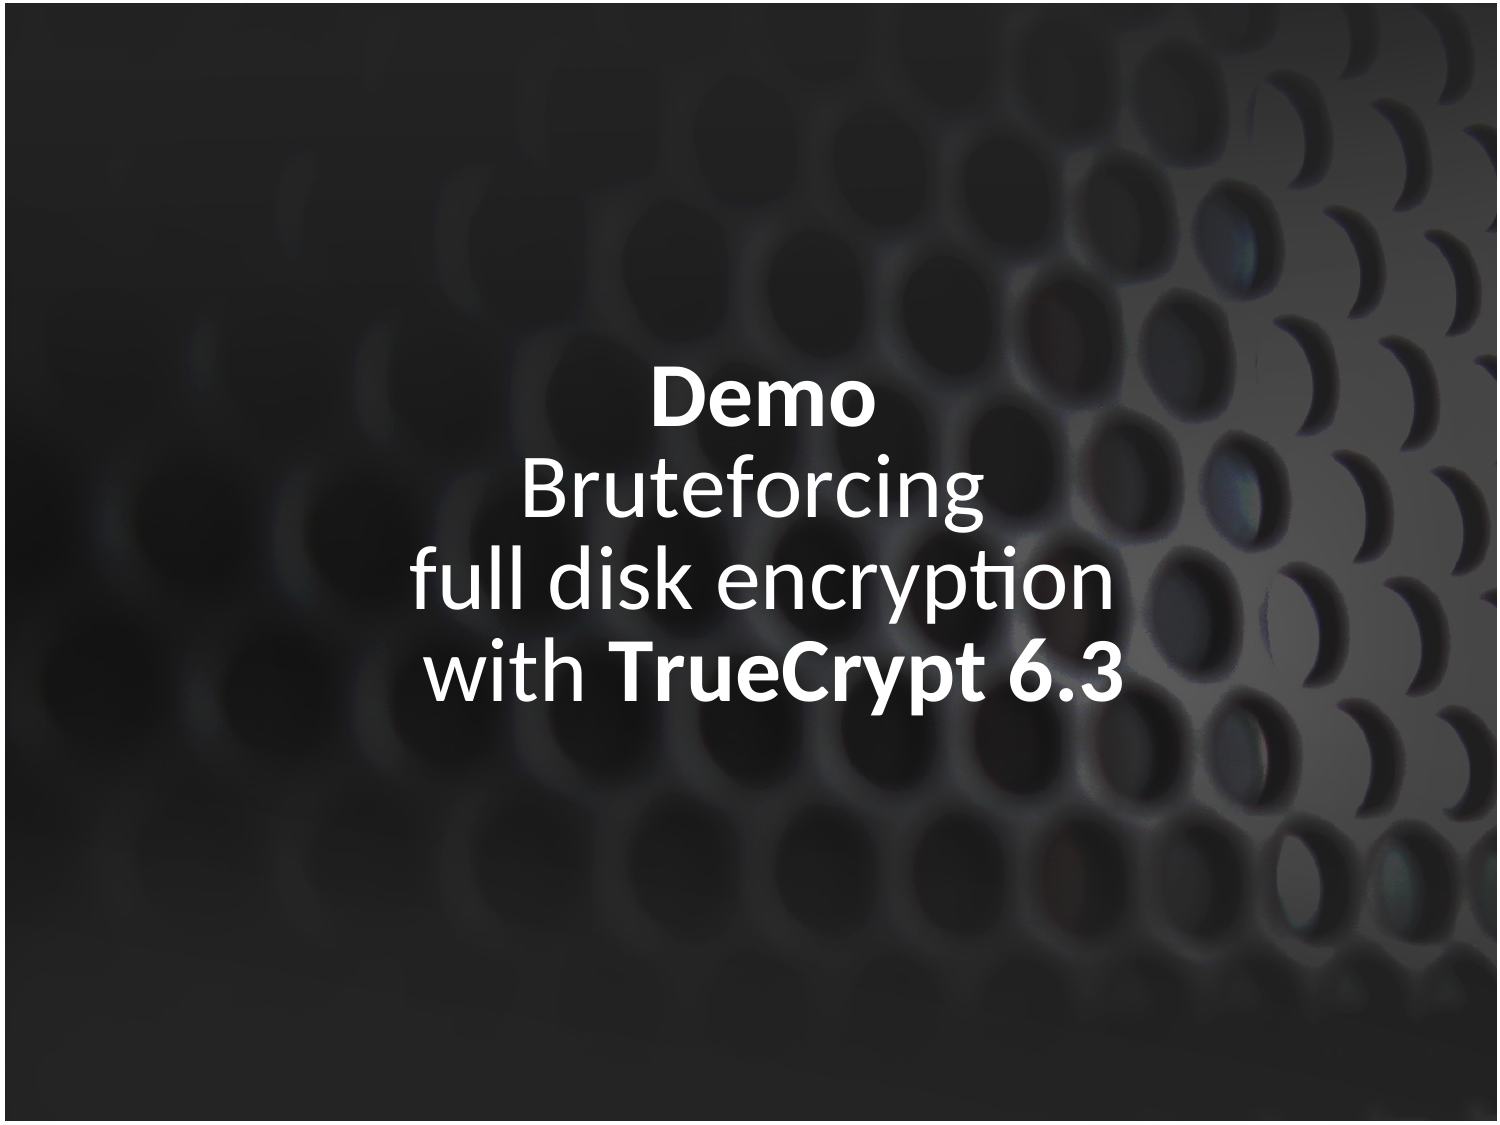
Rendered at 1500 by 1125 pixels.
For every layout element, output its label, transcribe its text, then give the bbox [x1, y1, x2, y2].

picture [0, 0, 1500, 1125]
title Demo Bruteforcing full disk encryption with TrueCrypt 6.3 [88, 309, 1439, 773]
